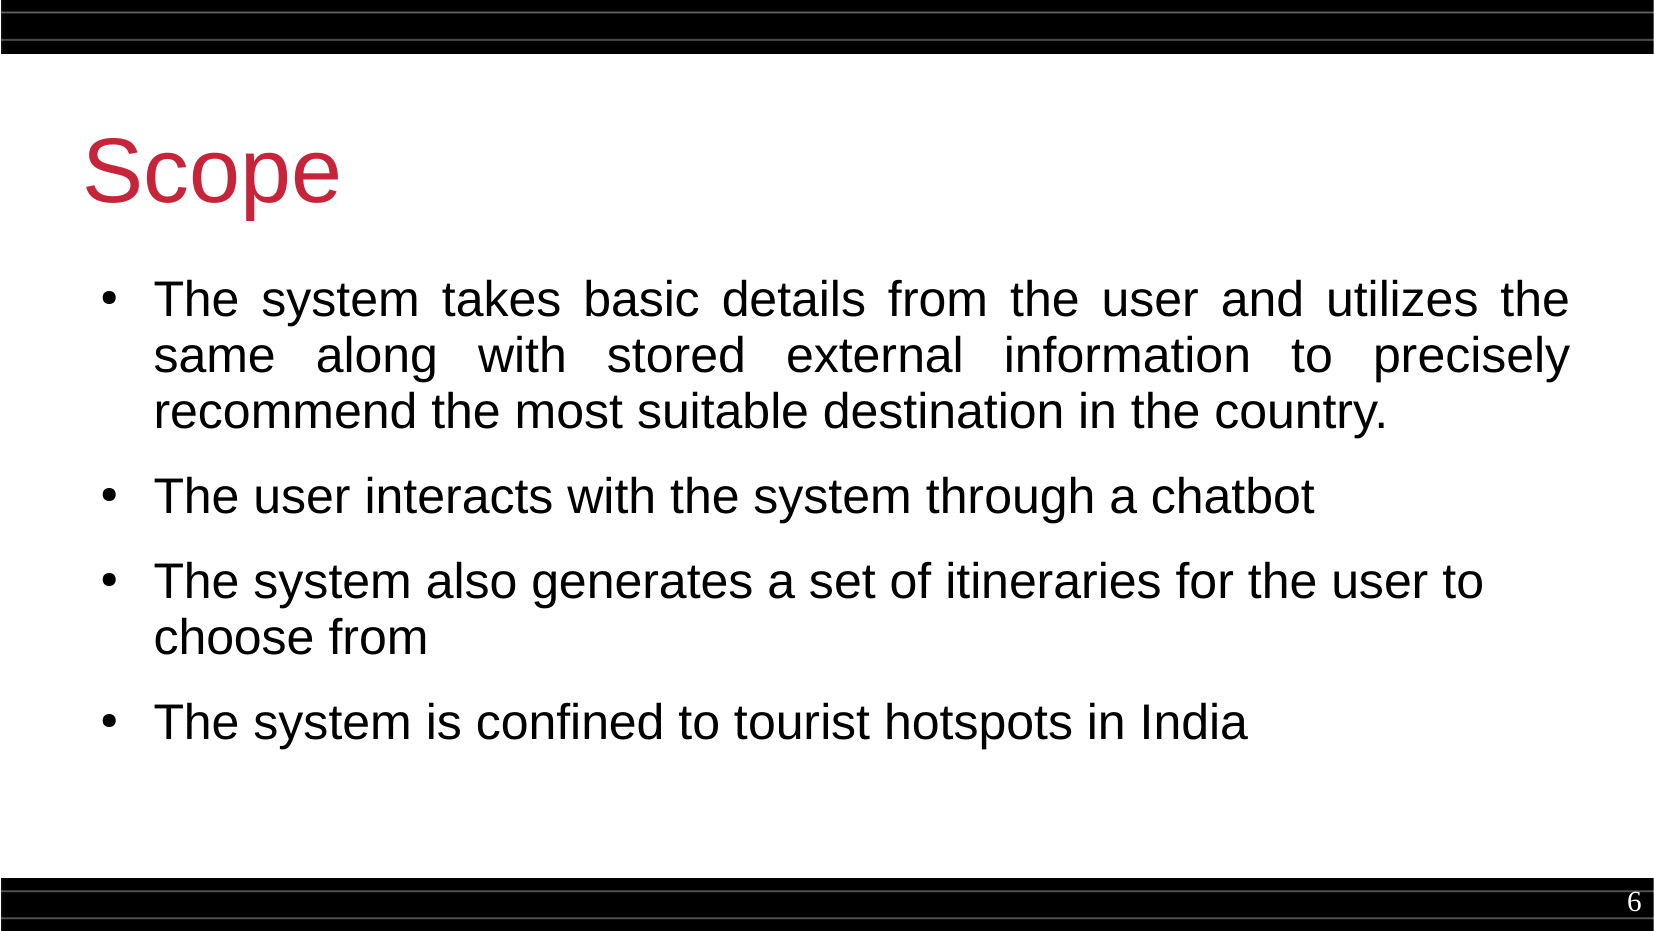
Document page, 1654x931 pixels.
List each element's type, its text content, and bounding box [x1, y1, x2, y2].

list The system takes basic details from the user and utilizes the same along with stored external information to precisely recommend the most suitable destination in the country. The user interacts with the system through a chatbot The system also generates a set of itineraries for the user to choose from The system is confined to tourist hotspots in India [82, 271, 1571, 758]
picture [1, 878, 1654, 931]
picture [1, 0, 1654, 54]
title Scope [82, 92, 1571, 249]
